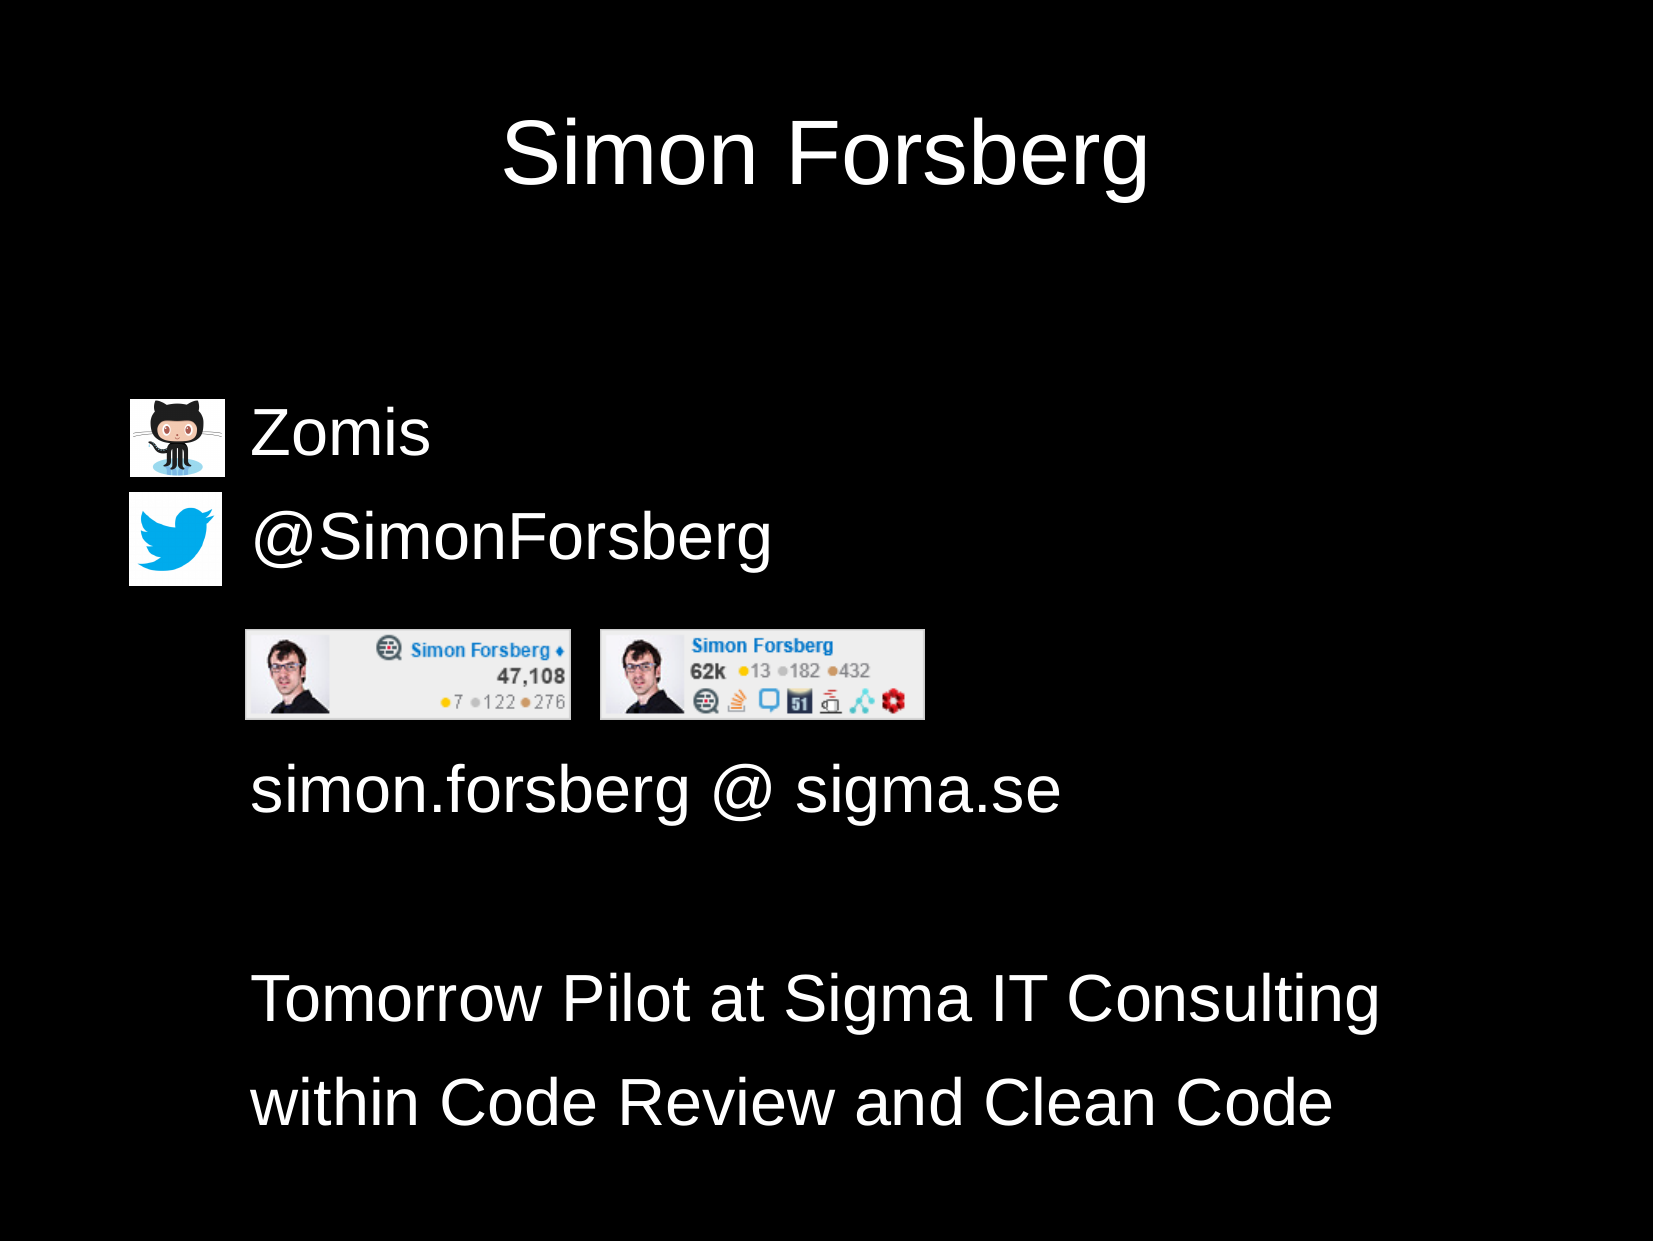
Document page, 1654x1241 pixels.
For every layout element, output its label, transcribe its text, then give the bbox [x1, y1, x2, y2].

picture [130, 386, 225, 477]
picture [600, 629, 925, 721]
picture [245, 629, 571, 721]
list Zomis @SimonForsberg simon.forsberg @ sigma.se Tomorrow Pilot at Sigma IT Consulting within Code Review and Clean Code [179, 290, 1608, 1165]
title Simon Forsberg [82, 49, 1571, 257]
picture [129, 492, 222, 586]
